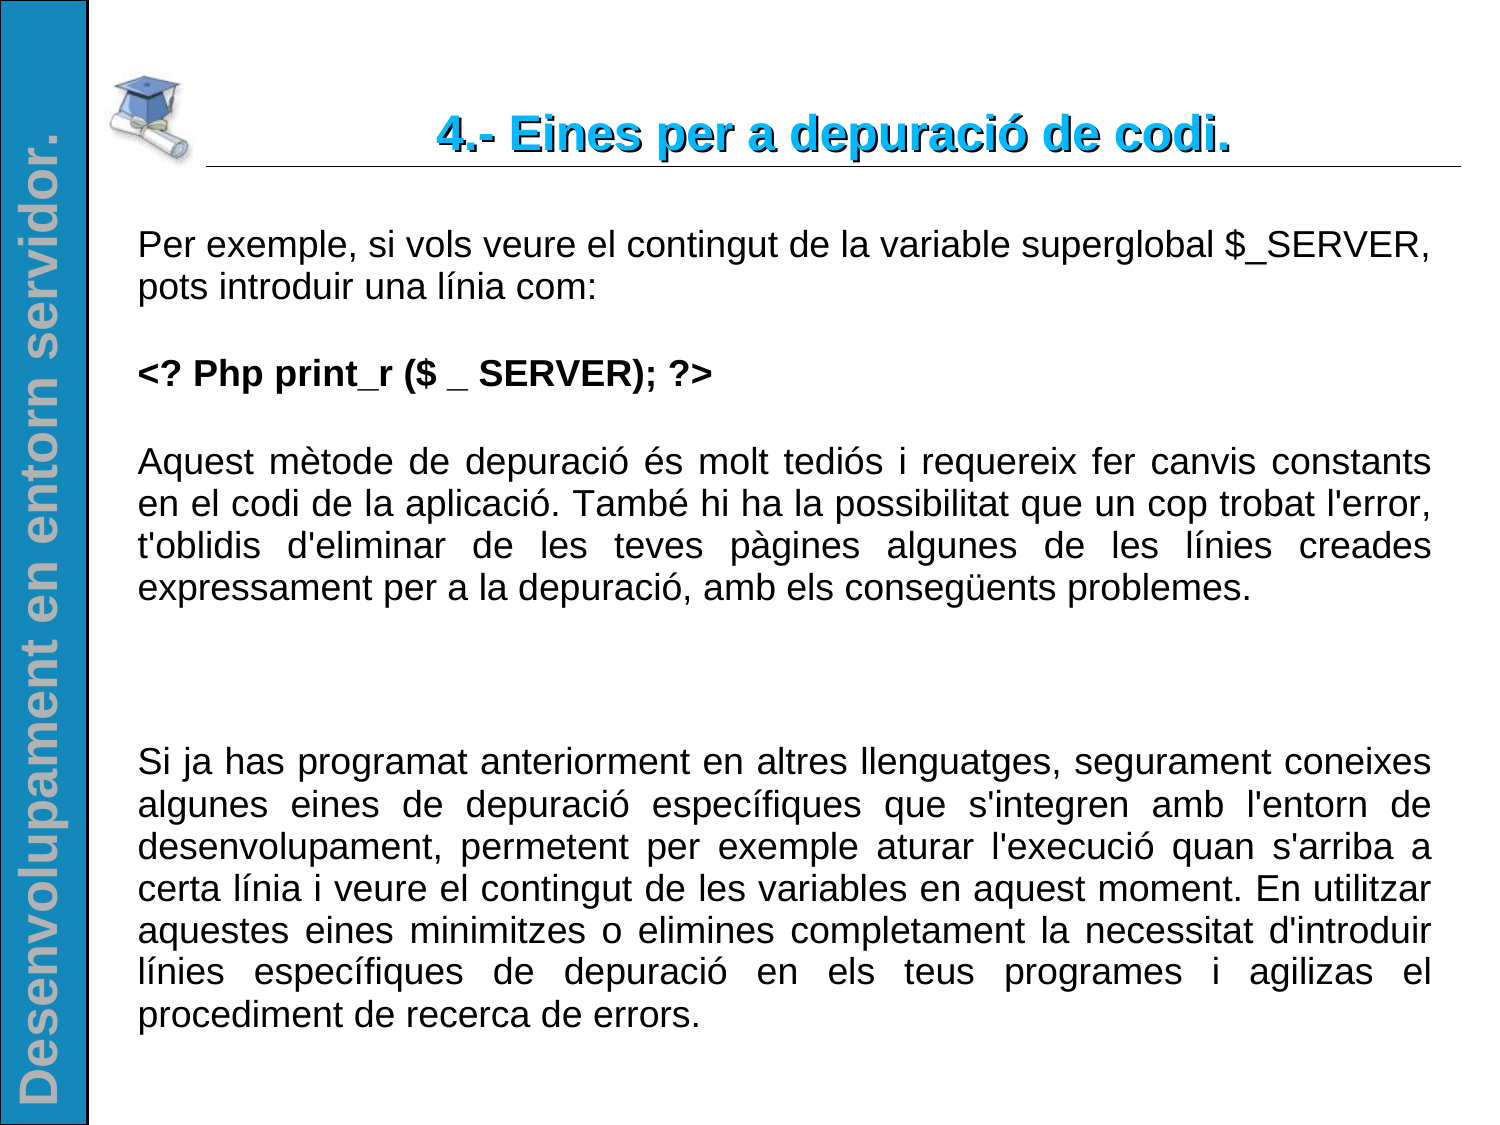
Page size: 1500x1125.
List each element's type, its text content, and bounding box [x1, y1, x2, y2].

title 4.- Eines per a depuració de codi. [206, 88, 1447, 178]
text_box Per exemple, si vols veure el contingut de la variable superglobal $_SERVER, pots introduir una línia com: <? Php print_r ($ _ SERVER); ?> Aquest mètode de depuració és molt tediós i requereix fer canvis constants en el codi de la aplicació. També hi ha la possibilitat que un cop trobat l'error, t'oblidis d'eliminar de les teves pàgines algunes de les línies creades expressament per a la depuració, amb els consegüents problemes. Si ja has programat anteriorment en altres llenguatges, segurament coneixes algunes eines de depuració específiques que s'integren amb l'entorn de desenvolupament, permetent per exemple aturar l'execució quan s'arriba a certa línia i veure el contingut de les variables en aquest moment. En utilitzar aquestes eines minimitzes o elimines completament la necessitat d'introduir línies específiques de depuració en els teus programes i agilizas el procediment de recerca de errors. [122, 215, 1447, 1043]
picture [93, 61, 206, 174]
